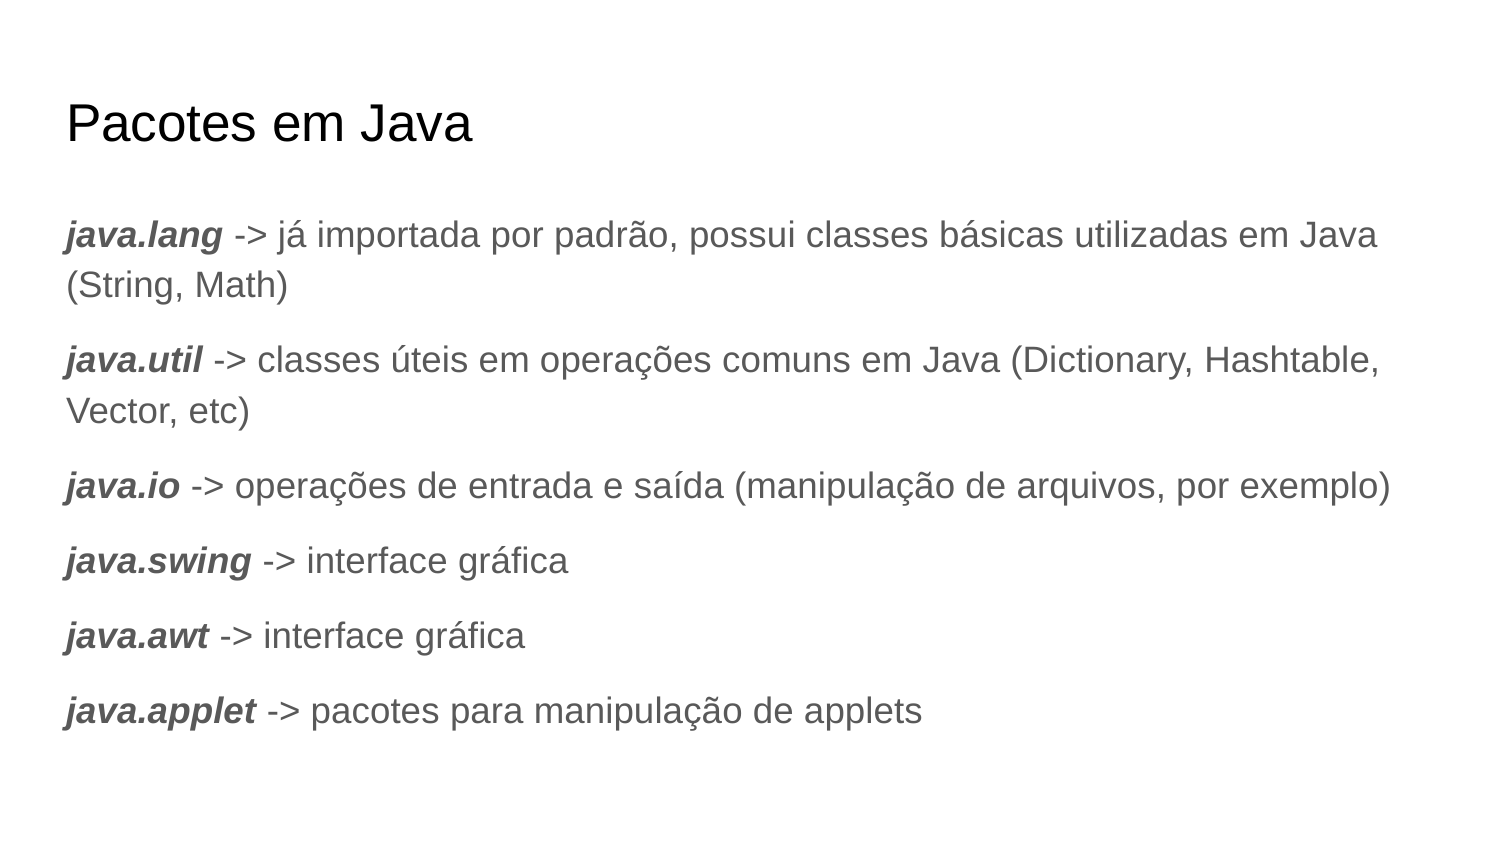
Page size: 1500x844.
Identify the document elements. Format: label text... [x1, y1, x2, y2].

list java.lang -> já importada por padrão, possui classes básicas utilizadas em Java (String, Math) java.util -> classes úteis em operações comuns em Java (Dictionary, Hashtable, Vector, etc) java.io -> operações de entrada e saída (manipulação de arquivos, por exemplo) java.swing -> interface gráfica java.awt -> interface gráfica java.applet -> pacotes para manipulação de applets [51, 189, 1449, 750]
title Pacotes em Java [51, 72, 1449, 167]
